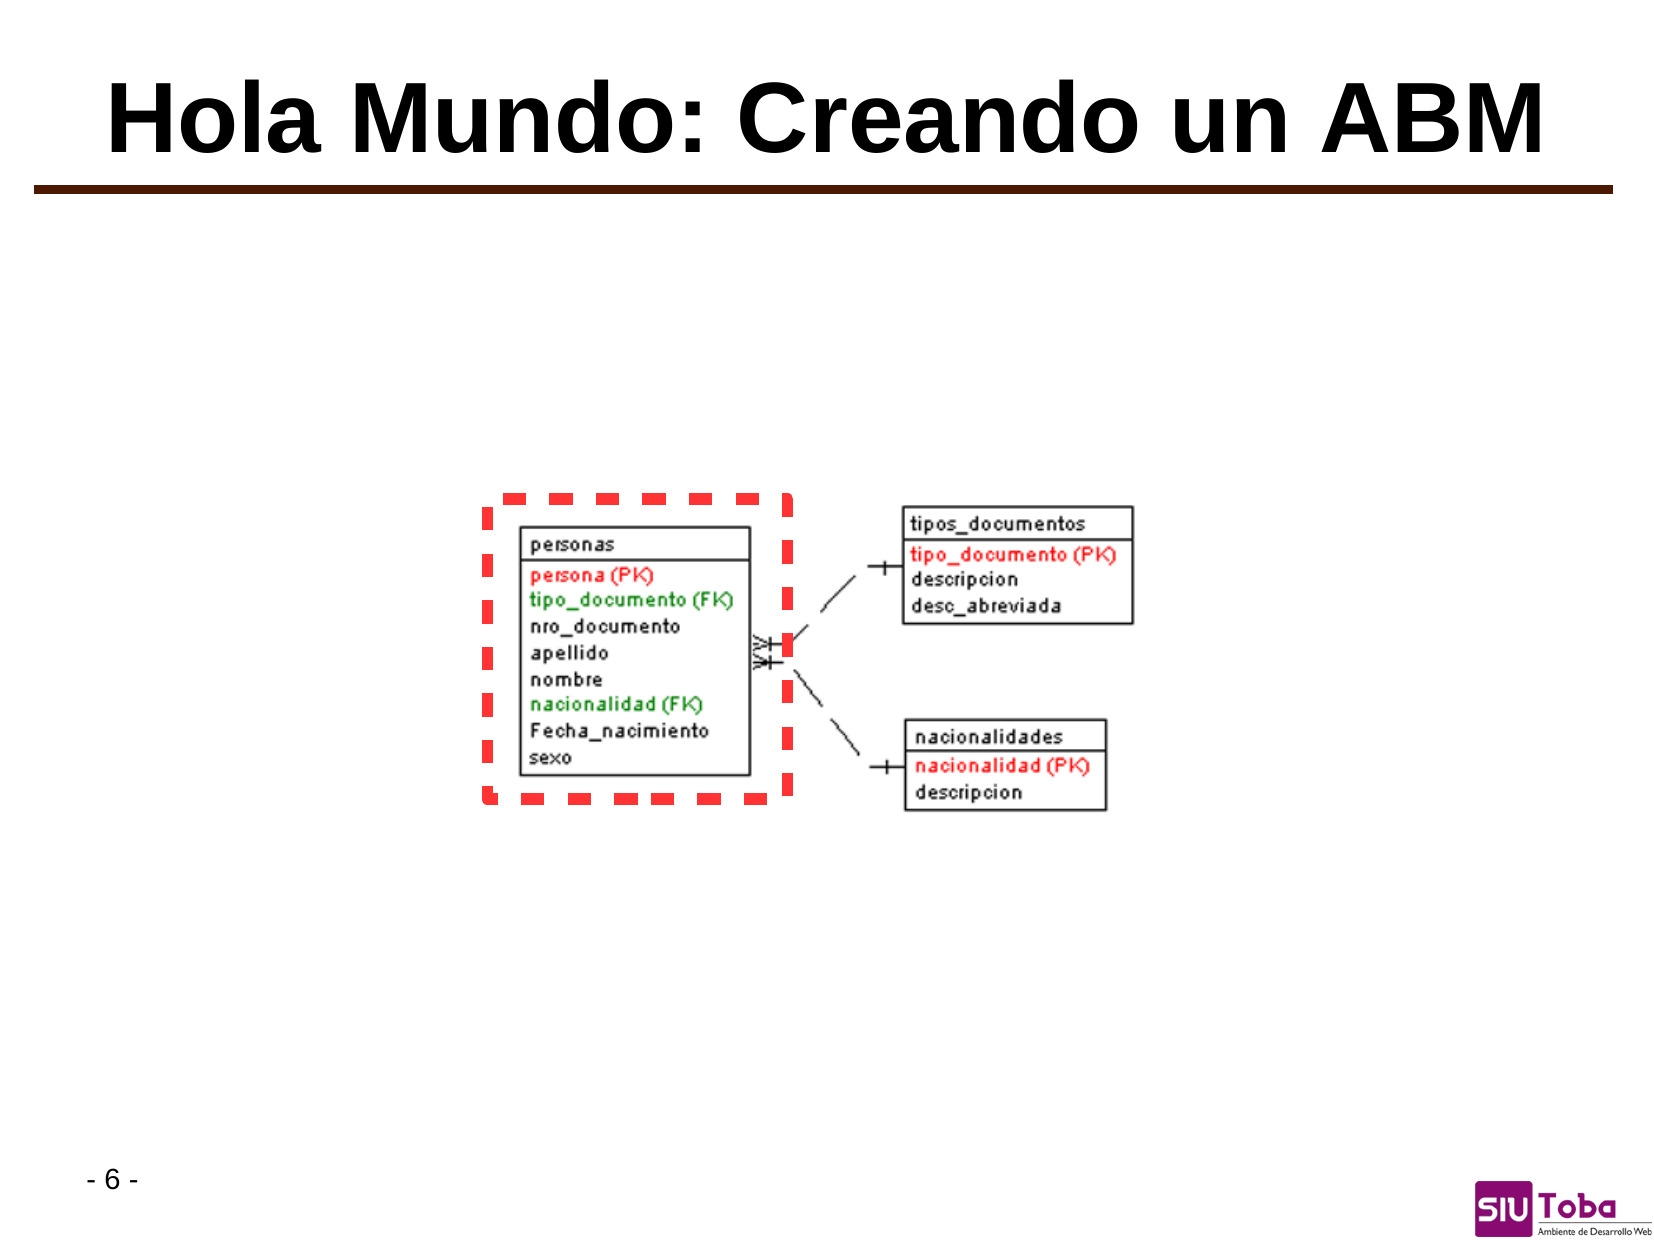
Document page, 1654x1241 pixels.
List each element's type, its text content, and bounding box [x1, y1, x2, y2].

title Hola Mundo: Creando un ABM [58, 47, 1594, 188]
picture [1475, 1181, 1652, 1237]
picture [442, 418, 1224, 881]
